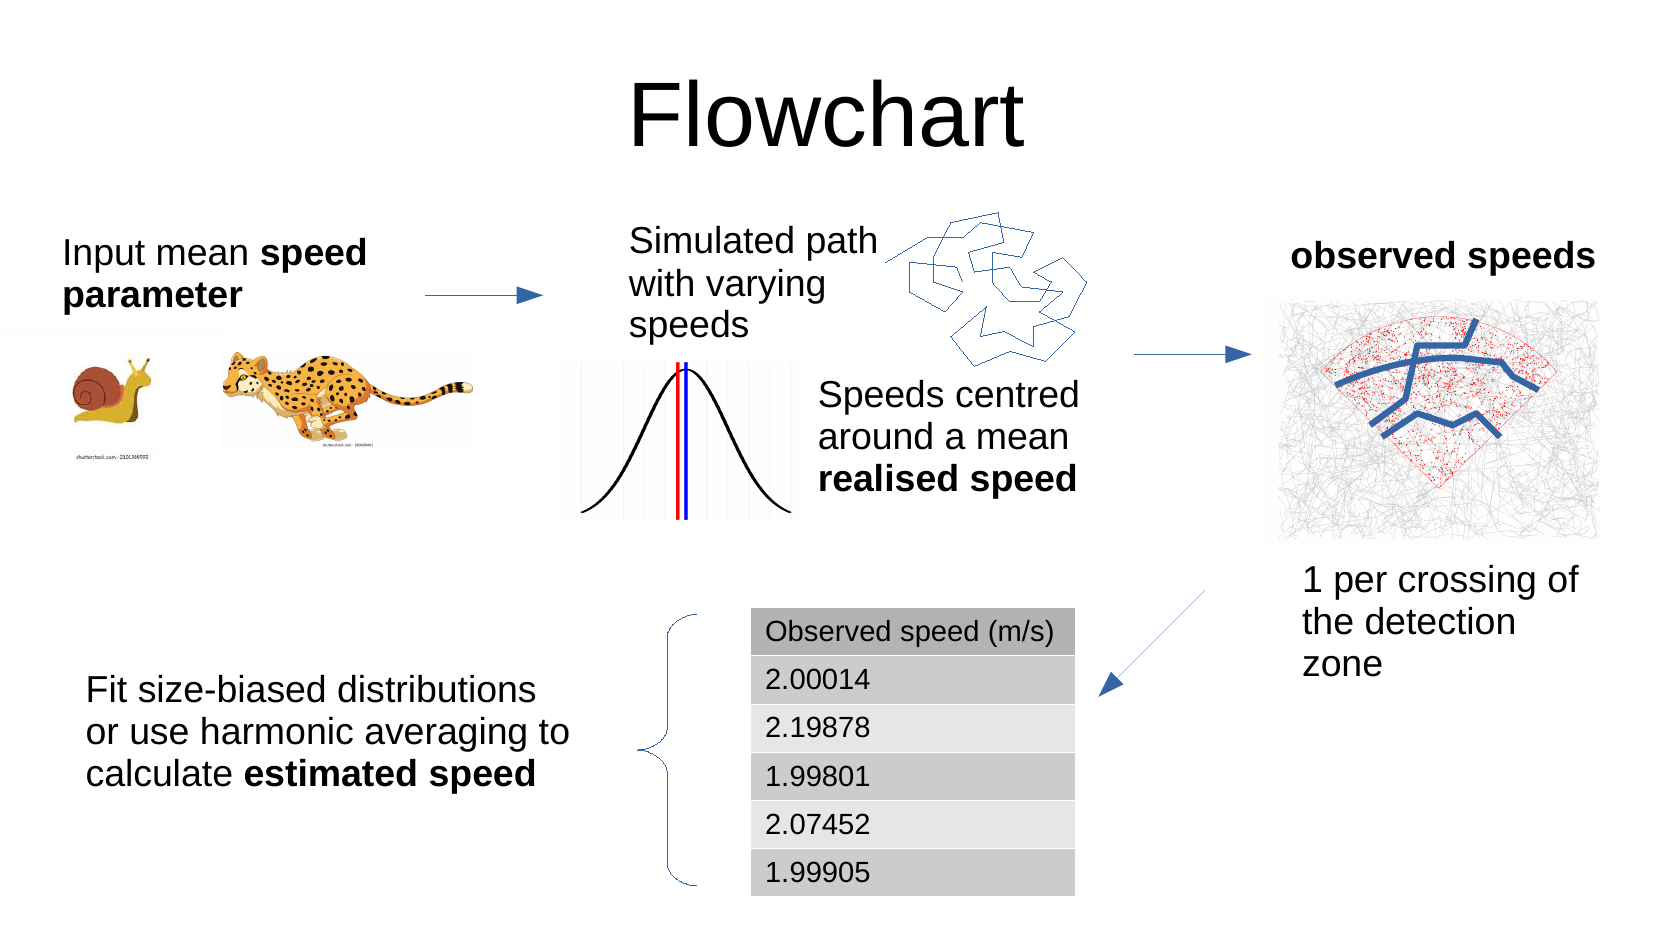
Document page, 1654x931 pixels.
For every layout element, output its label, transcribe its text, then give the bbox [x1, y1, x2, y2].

picture [0, 329, 473, 461]
text_box observed speeds [1275, 226, 1642, 284]
text_box 1 per crossing of the detection zone [1287, 550, 1595, 692]
text_box Fit size-biased distributions or use harmonic averaging to calculate estimated speed [70, 661, 591, 827]
text_box Input mean speed parameter [47, 224, 402, 352]
title Flowchart [82, 37, 1571, 193]
picture [1263, 295, 1607, 544]
table_cell 1.99905 [751, 849, 1075, 896]
text_box Simulated path with varying speeds [614, 212, 957, 354]
table_cell 2.19878 [751, 705, 1075, 752]
table_cell 1.99801 [751, 753, 1075, 800]
table_header Observed speed (m/s) [751, 608, 1075, 655]
table_cell 2.07452 [751, 801, 1075, 848]
text_box Speeds centred around a mean realised speed [803, 366, 1134, 633]
table_cell 2.00014 [751, 656, 1075, 704]
picture [560, 361, 804, 520]
